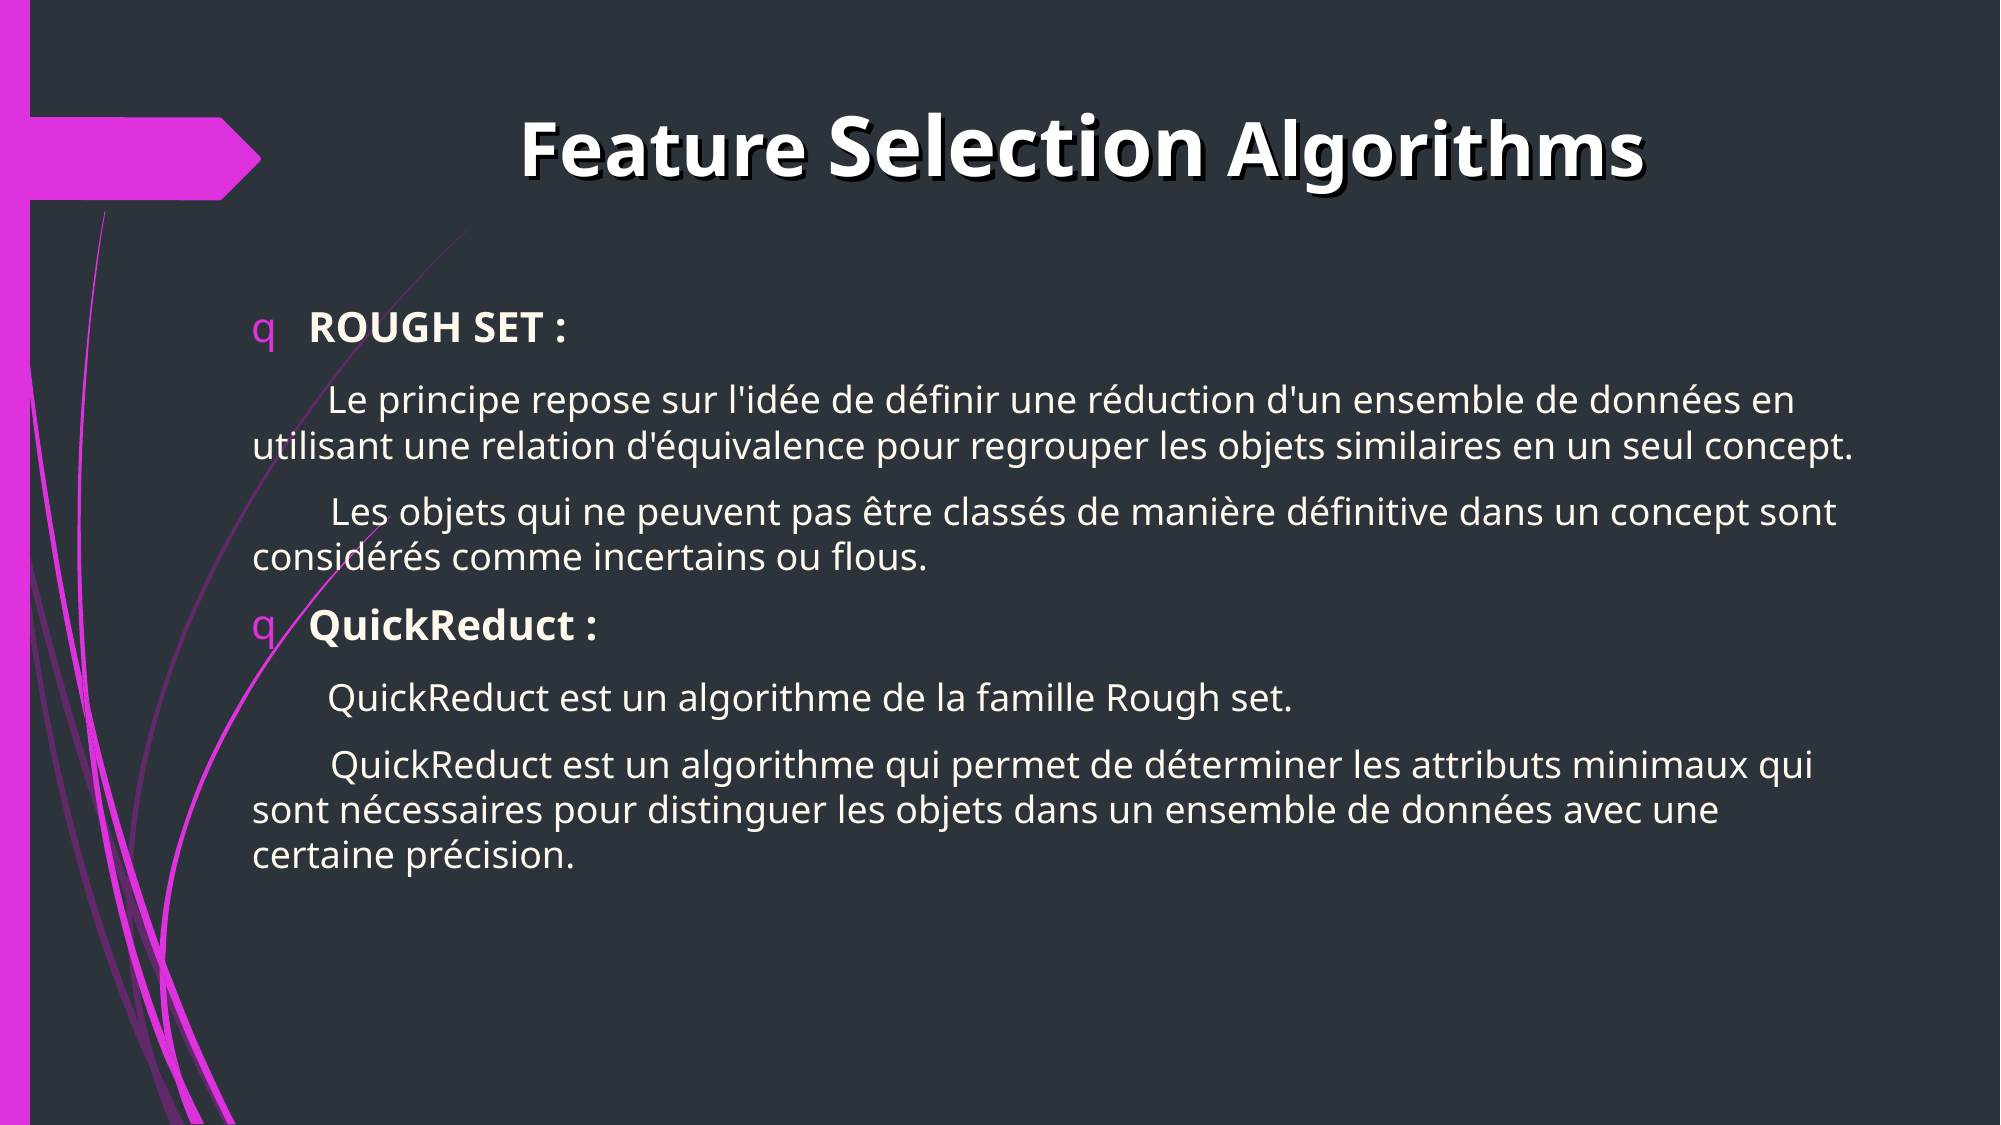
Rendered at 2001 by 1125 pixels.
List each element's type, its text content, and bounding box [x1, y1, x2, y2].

list ROUGH SET : Le principe repose sur l'idée de définir une réduction d'un ensemble de données en utilisant une relation d'équivalence pour regrouper les objets similaires en un seul concept. Les objets qui ne peuvent pas être classés de manière définitive dans un concept sont considérés comme incertains ou flous. QuickReduct : QuickReduct est un algorithme de la famille Rough set. QuickReduct est un algorithme qui permet de déterminer les attributs minimaux qui sont nécessaires pour distinguer les objets dans un ensemble de données avec une certaine précision. [236, 293, 1888, 970]
title Feature Selection Algorithms [351, 85, 1814, 225]
